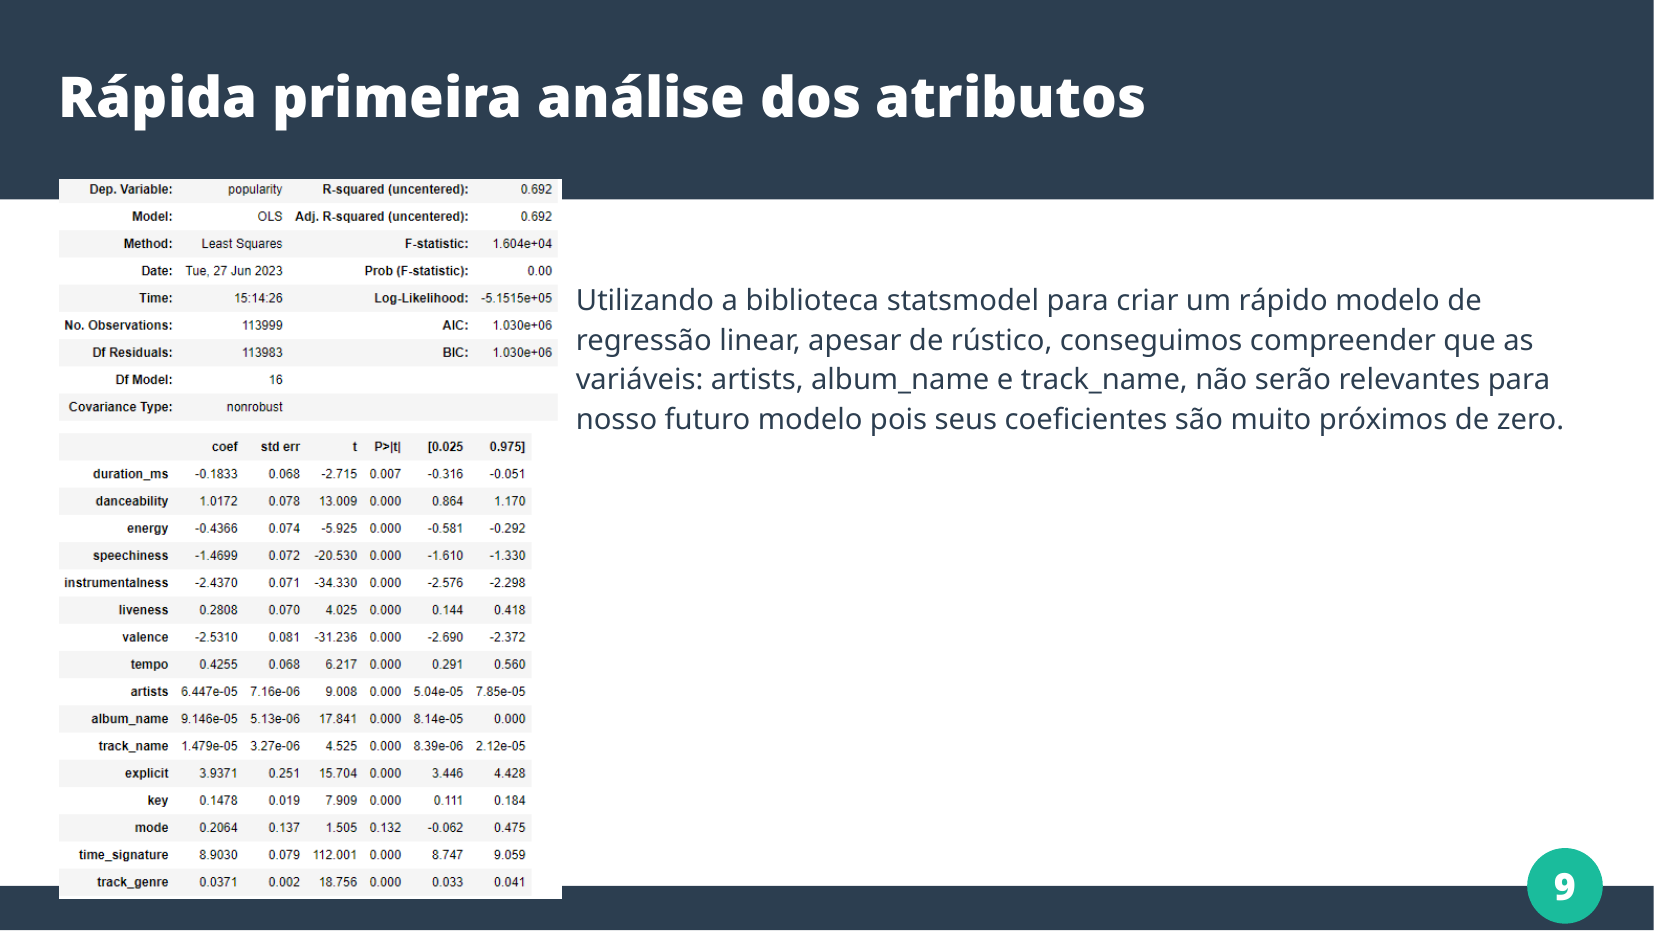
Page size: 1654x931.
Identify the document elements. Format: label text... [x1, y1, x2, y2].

picture [59, 179, 562, 900]
title Rápida primeira análise dos atributos [59, 37, 1595, 155]
text_box Utilizando a biblioteca statsmodel para criar um rápido modelo de regressão linear, apesar de rústico, conseguimos compreender que as variáveis: artists, album_name e track_name, não serão relevantes para nosso futuro modelo pois seus coeficientes são muito próximos de zero. [561, 274, 1625, 443]
